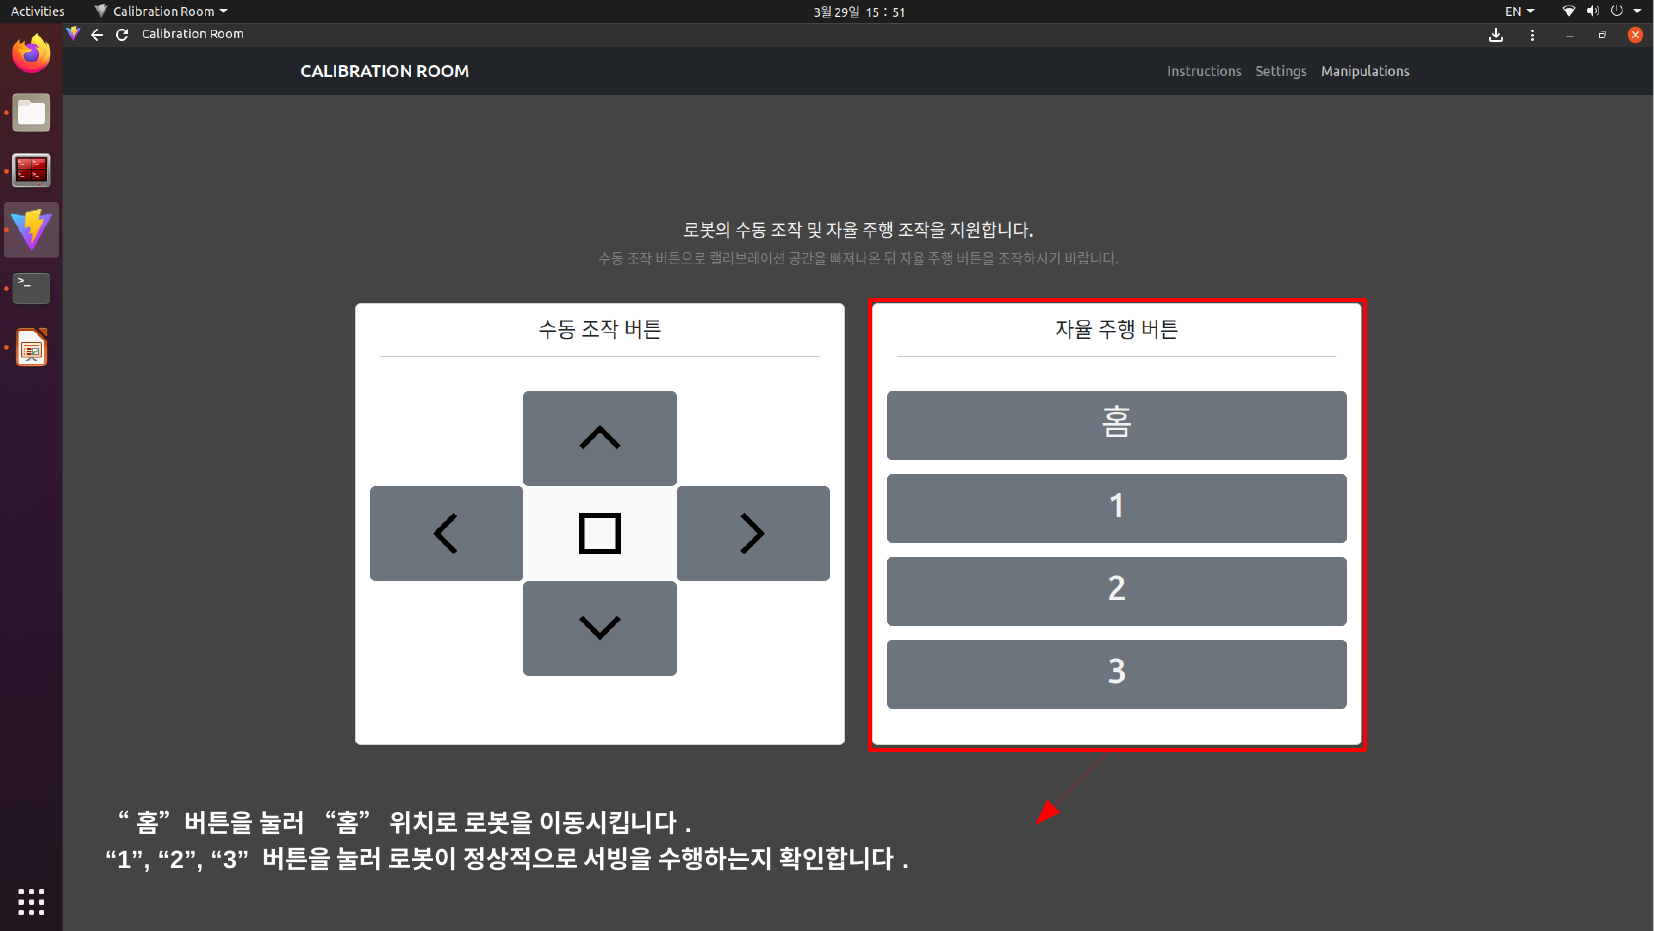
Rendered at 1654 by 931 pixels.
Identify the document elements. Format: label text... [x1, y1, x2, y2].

picture [0, 0, 1654, 931]
text_box “홈”버튼을 눌러 “홈” 위치로 로봇을 이동시킵니다. “1”, “2”, “3” 버튼을 눌러 로봇이 정상적으로 서빙을 수행하는지 확인합니다. [90, 765, 991, 916]
